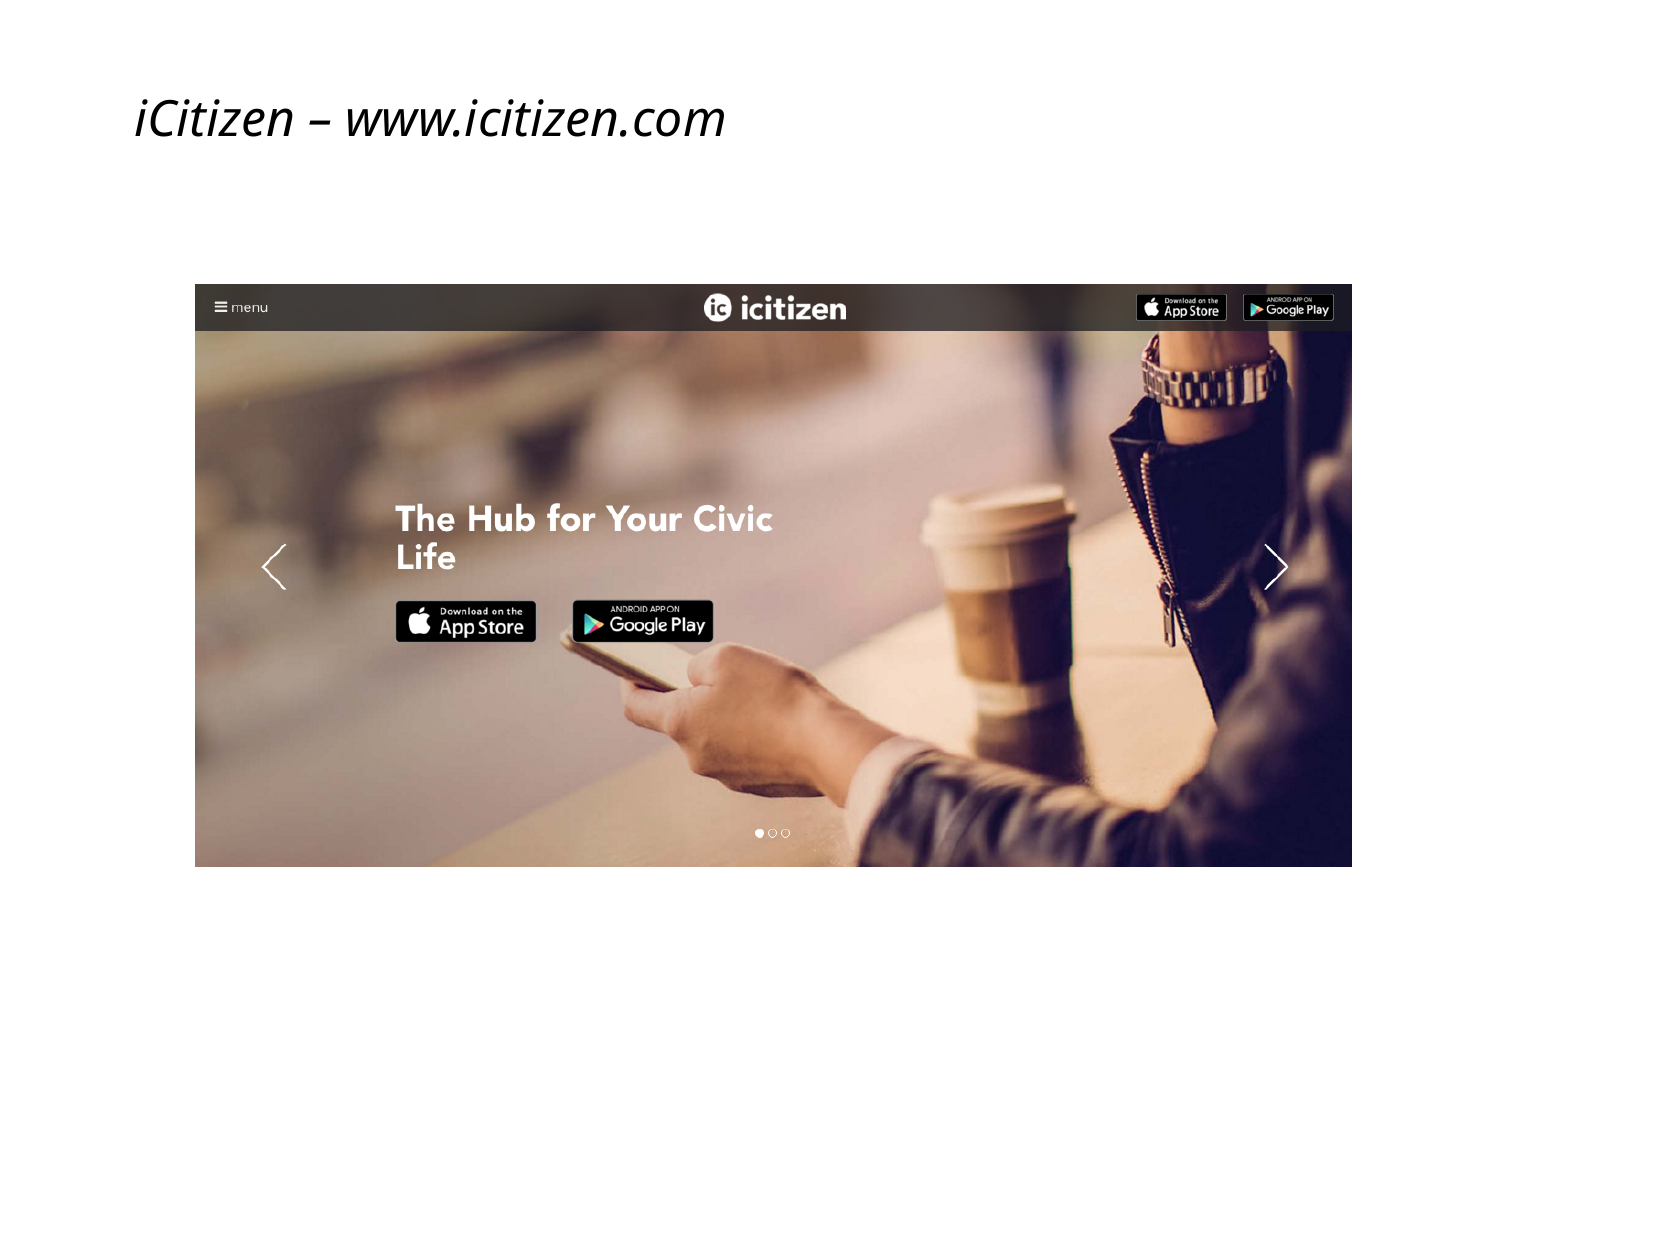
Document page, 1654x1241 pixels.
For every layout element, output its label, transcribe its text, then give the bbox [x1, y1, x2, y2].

text_box iCitizen – www.icitizen.com [120, 75, 1501, 155]
picture [195, 284, 1352, 873]
